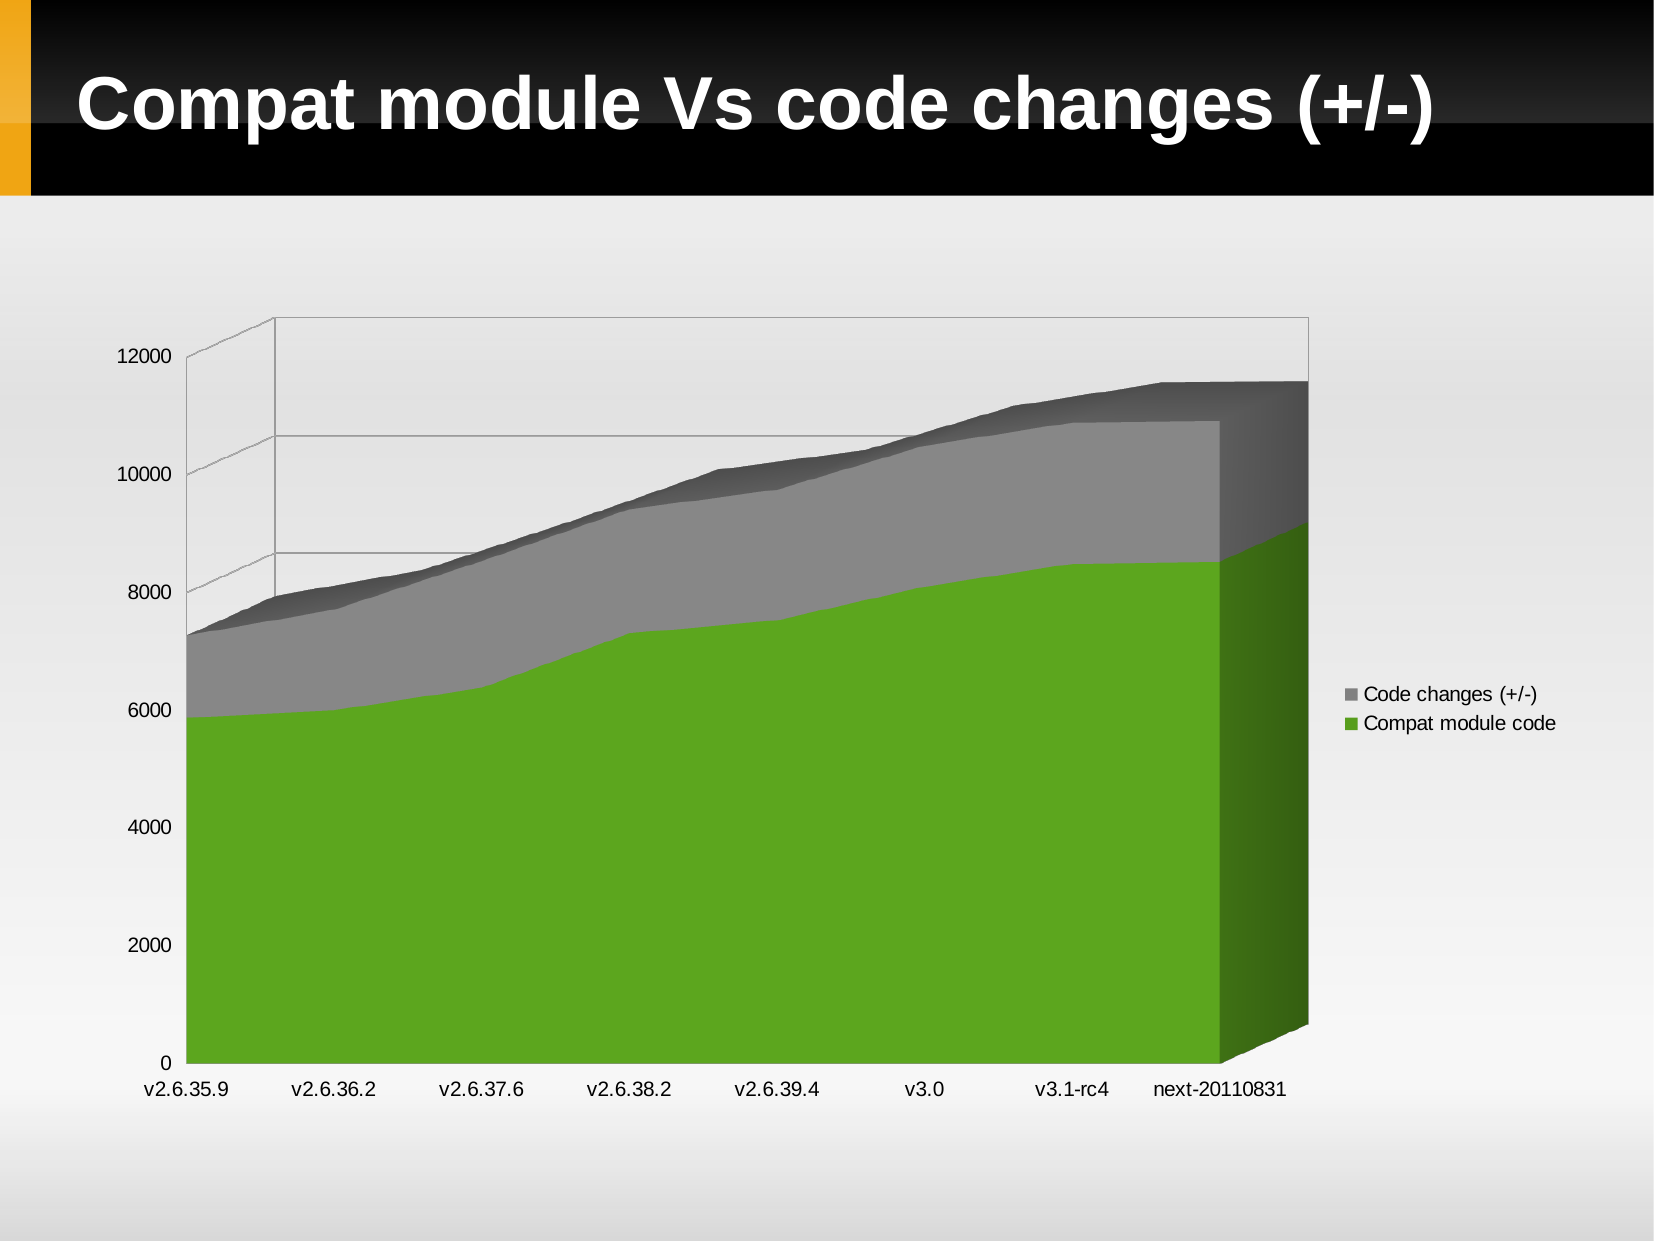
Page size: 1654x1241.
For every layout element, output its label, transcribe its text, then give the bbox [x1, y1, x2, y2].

title Compat module Vs code changes (+/-) [76, 0, 1565, 208]
picture [0, 0, 1654, 1241]
chart [86, 300, 1576, 1119]
